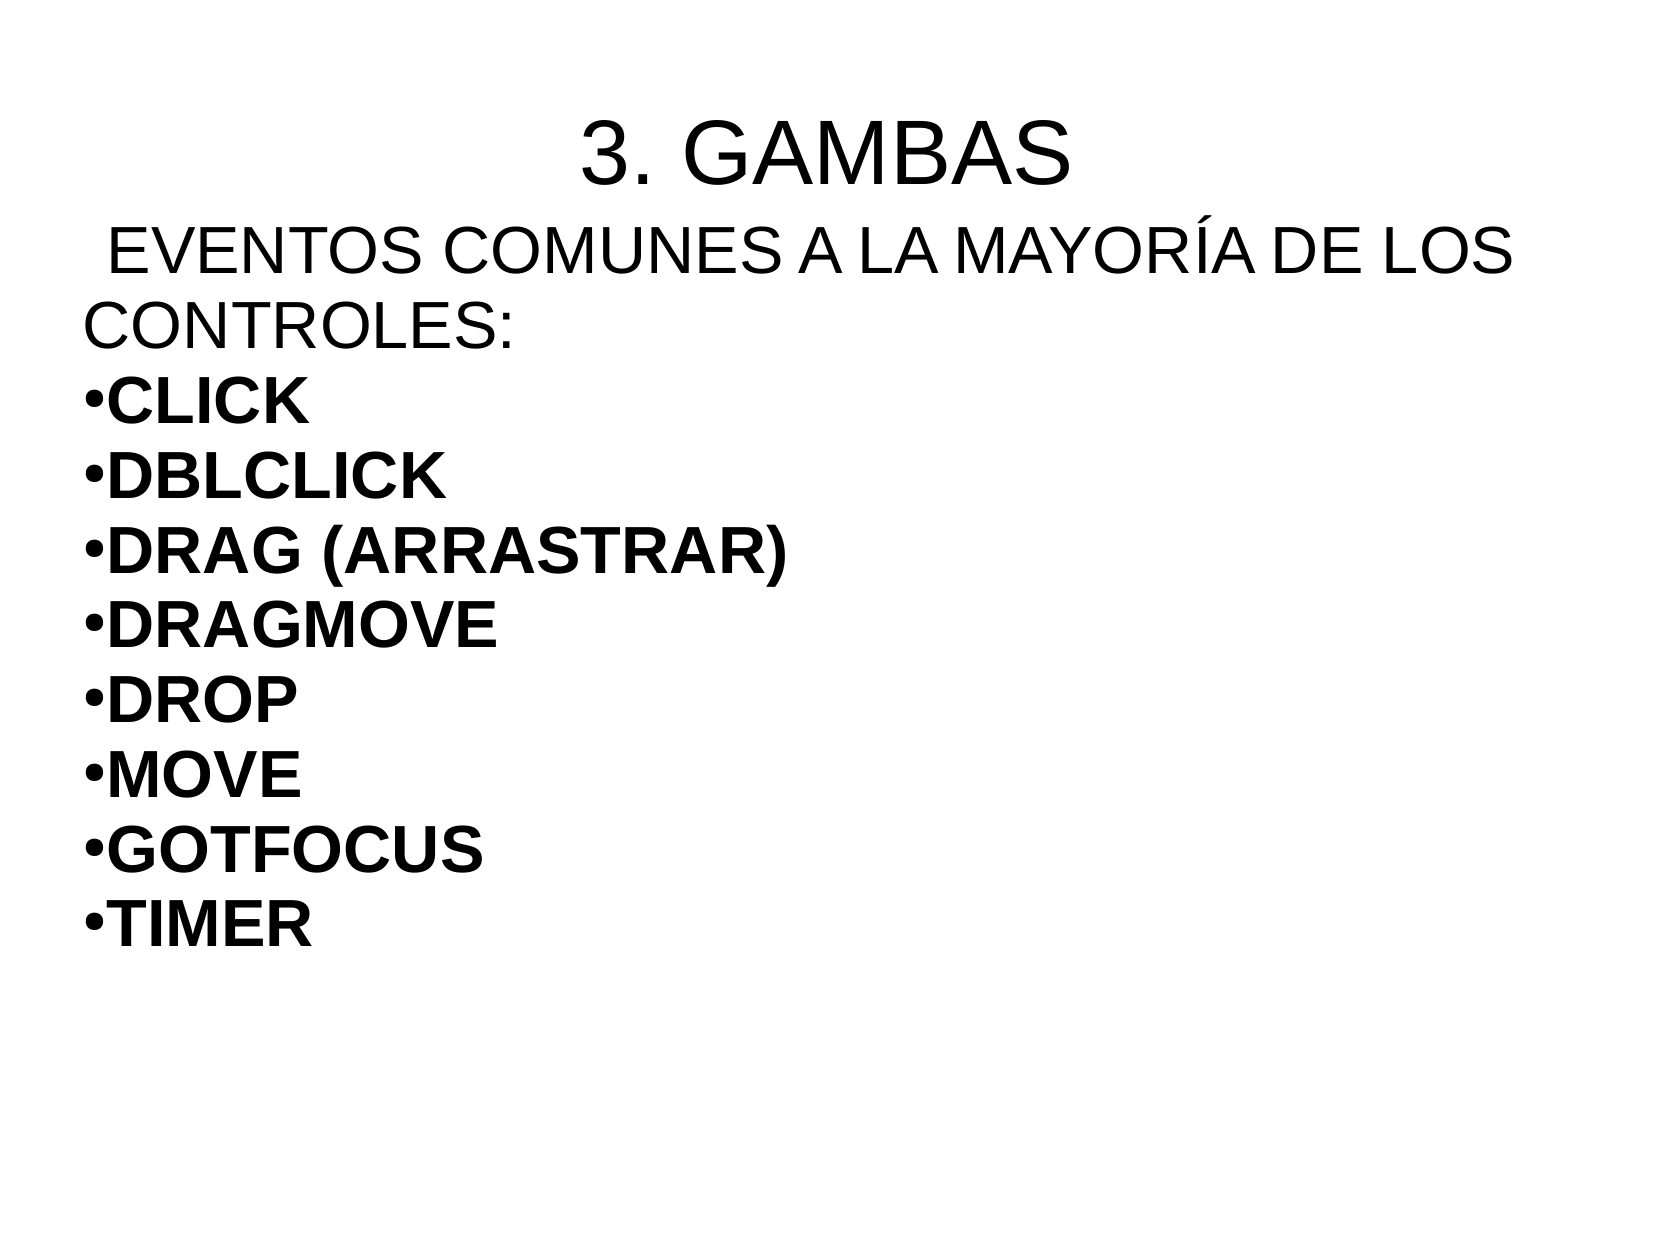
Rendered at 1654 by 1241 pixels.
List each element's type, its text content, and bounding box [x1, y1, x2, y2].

title 3. GAMBAS [82, 49, 1571, 138]
subtitle EVENTOS COMUNES A LA MAYORÍA DE LOS CONTROLES: CLICK DBLCLICK DRAG (ARRASTRAR) DRAGMOVE DROP MOVE GOTFOCUS TIMER [82, 138, 1571, 1241]
